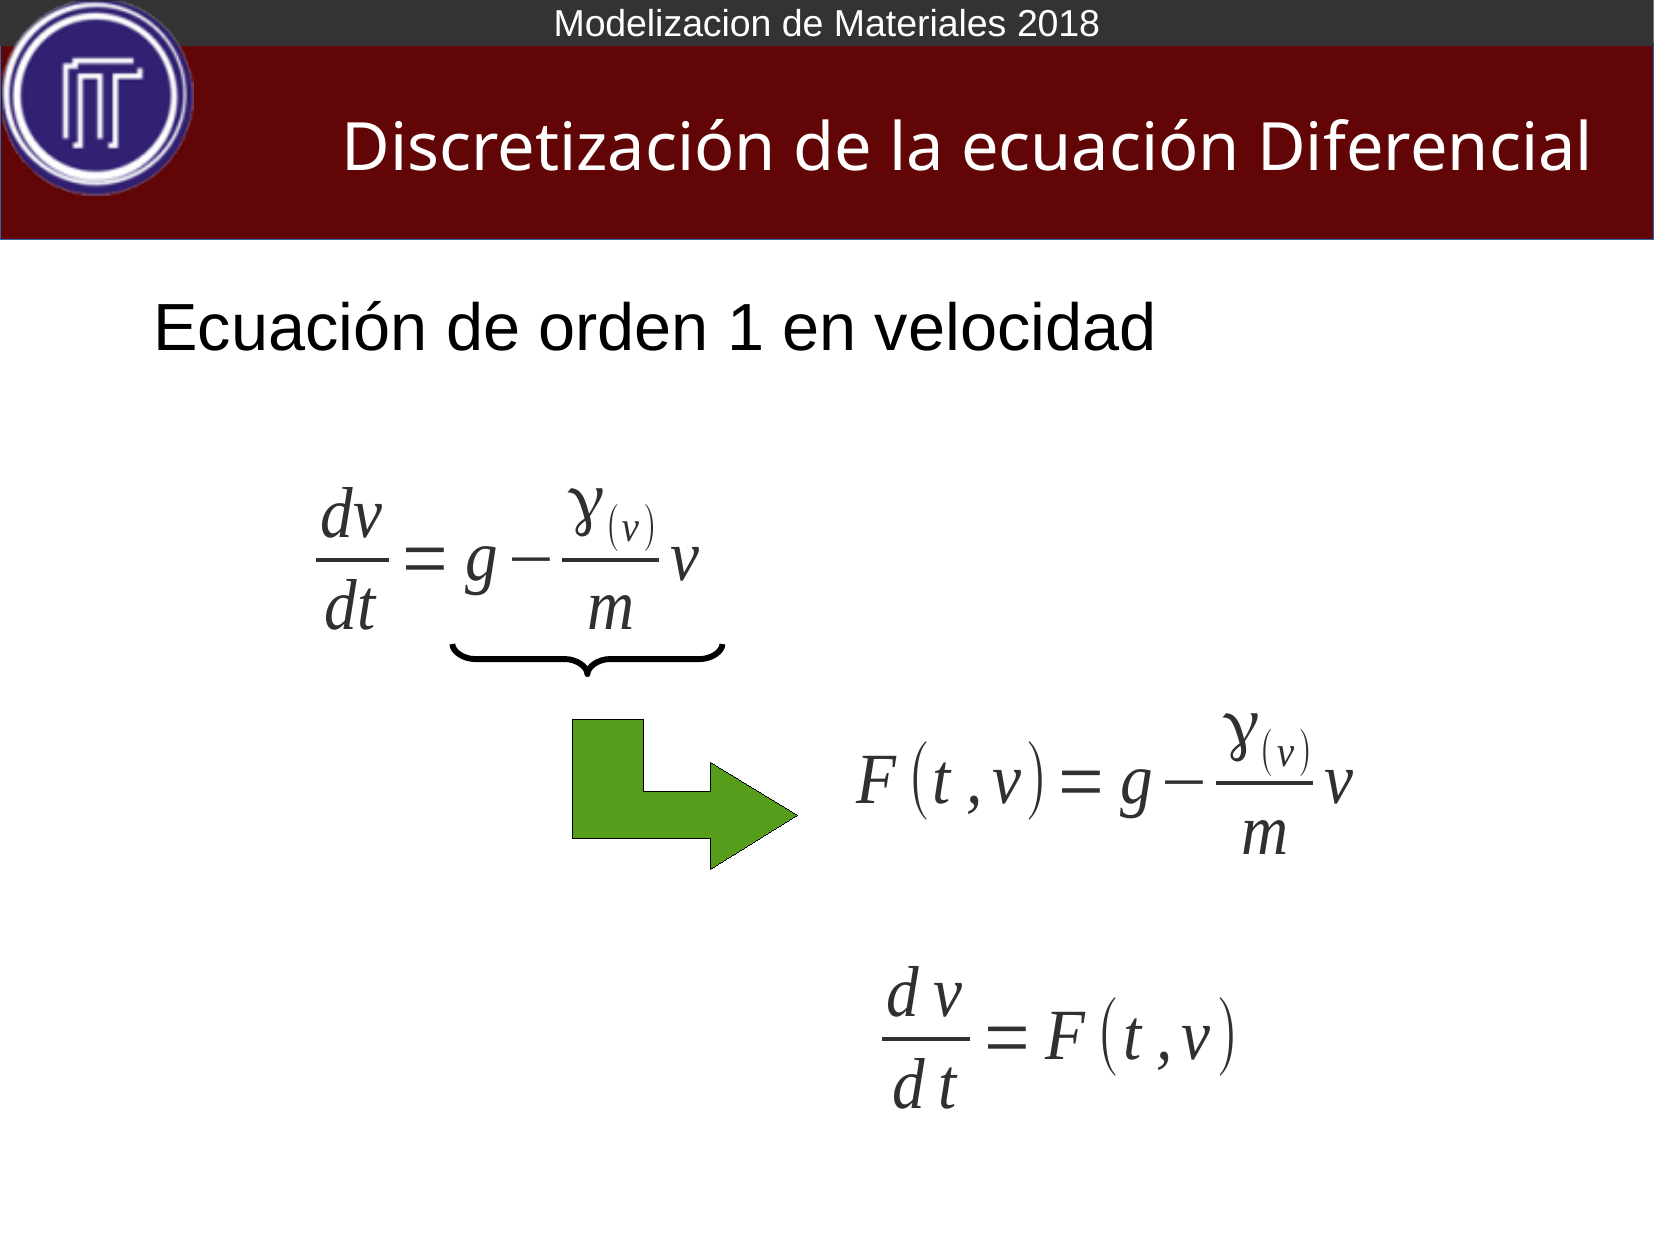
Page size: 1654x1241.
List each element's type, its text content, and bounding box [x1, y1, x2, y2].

text_box [572, 719, 798, 870]
chart [306, 473, 709, 645]
list Ecuación de orden 1 en velocidad [82, 290, 1571, 401]
chart [845, 710, 1363, 870]
picture [0, 0, 194, 196]
chart [872, 952, 1245, 1124]
title Discretización de la ecuación Diferencial [41, 70, 1654, 218]
